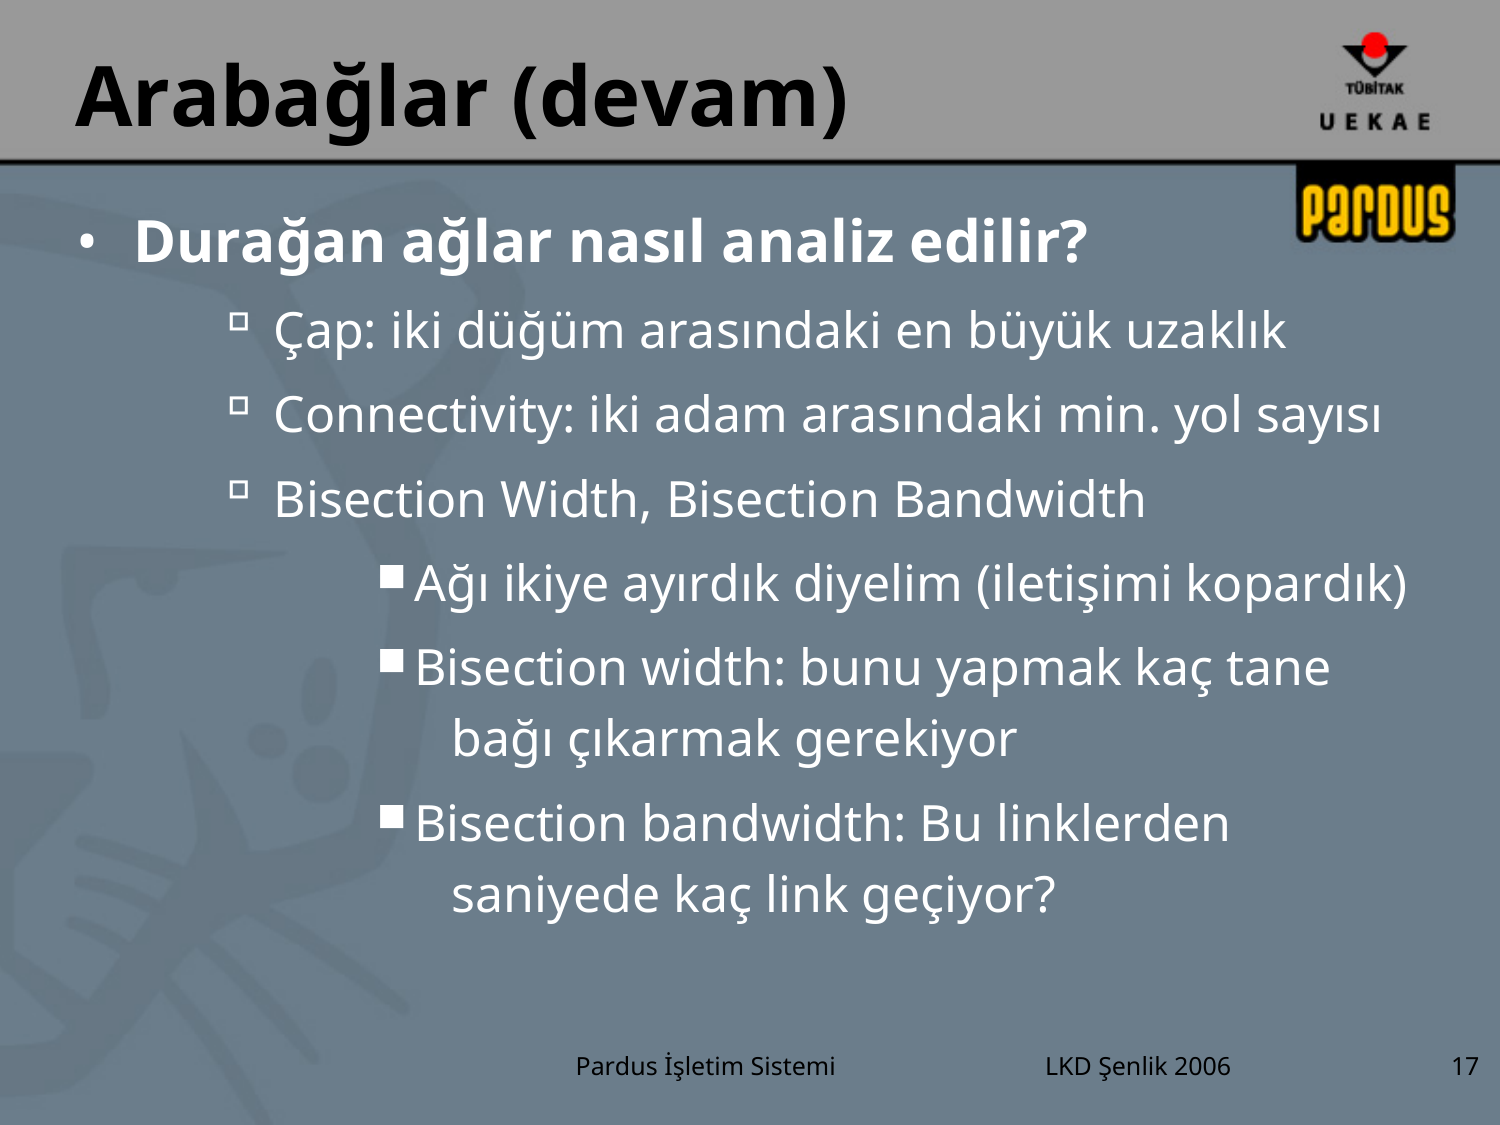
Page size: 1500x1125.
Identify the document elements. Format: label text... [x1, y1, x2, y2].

list Durağan ağlar nasıl analiz edilir? Çap: iki düğüm arasındaki en büyük uzaklık Connectivity: iki adam arasındaki min. yol sayısı Bisection Width, Bisection Bandwidth Ağı ikiye ayırdık diyelim (iletişimi kopardık) Bisection width: bunu yapmak kaç tane bağı çıkarmak gerekiyor Bisection bandwidth: Bu linklerden saniyede kaç link geçiyor? [76, 196, 1447, 939]
title Arabağlar (devam) [75, 0, 1282, 196]
picture [0, 0, 1500, 1125]
